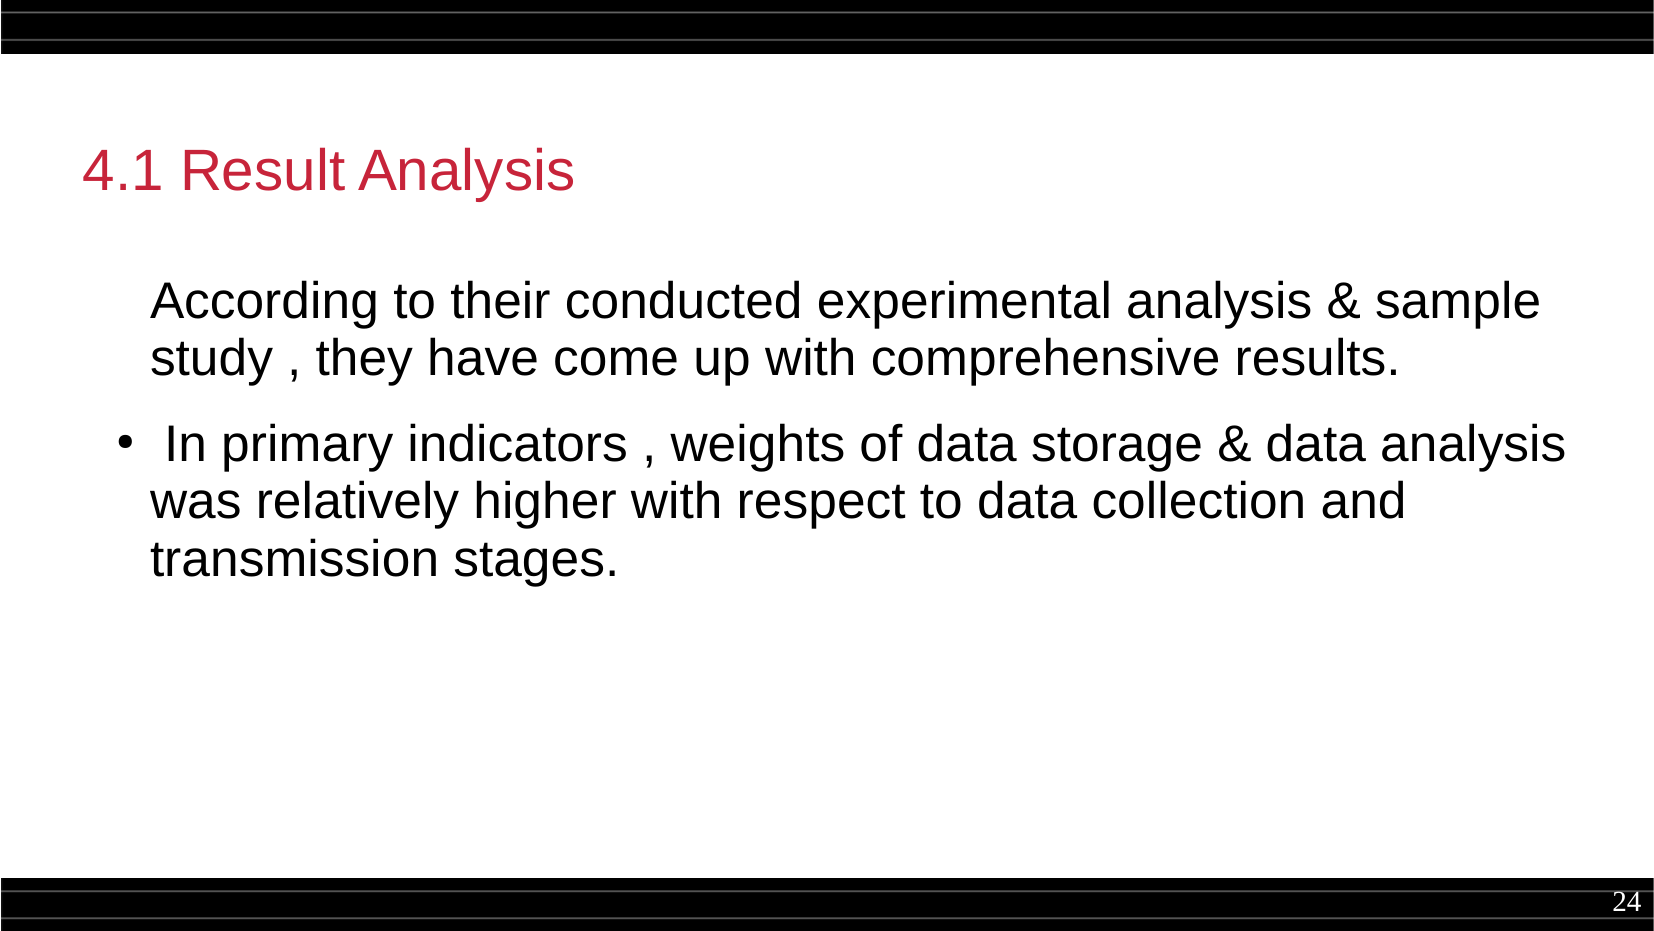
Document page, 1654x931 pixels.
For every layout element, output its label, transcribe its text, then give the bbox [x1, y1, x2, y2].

picture [1, 0, 1654, 54]
title 4.1 Result Analysis [82, 92, 1571, 249]
picture [1, 878, 1654, 931]
list According to their conducted experimental analysis & sample study , they have come up with comprehensive results. In primary indicators , weights of data storage & data analysis was relatively higher with respect to data collection and transmission stages. [82, 271, 1571, 758]
